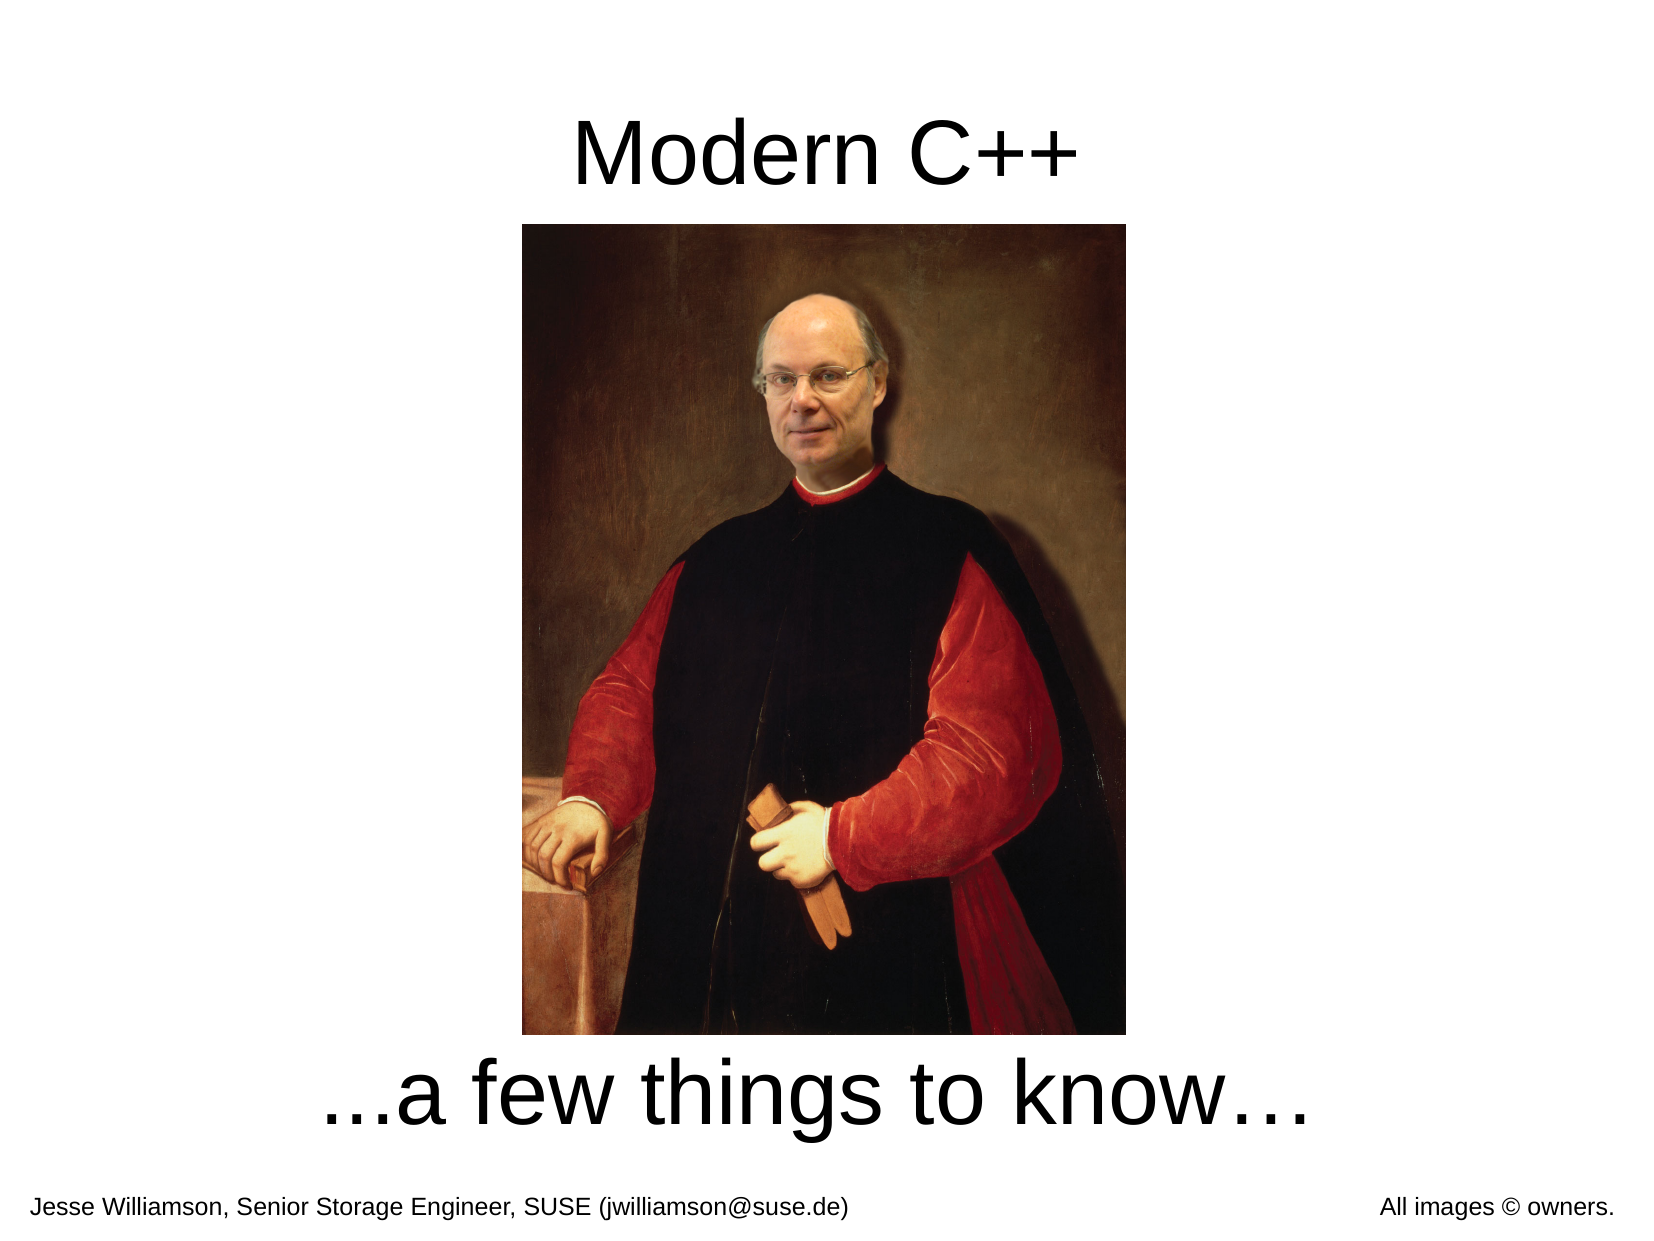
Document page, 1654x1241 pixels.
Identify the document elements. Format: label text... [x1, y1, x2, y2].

title ...a few things to know… [75, 990, 1564, 1196]
picture [522, 224, 1126, 990]
text_box All images © owners. [1365, 1185, 1631, 1228]
text_box Jesse Williamson, Senior Storage Engineer, SUSE (jwilliamson@suse.de) [15, 1185, 867, 1228]
title Modern C++ [82, 49, 1571, 257]
